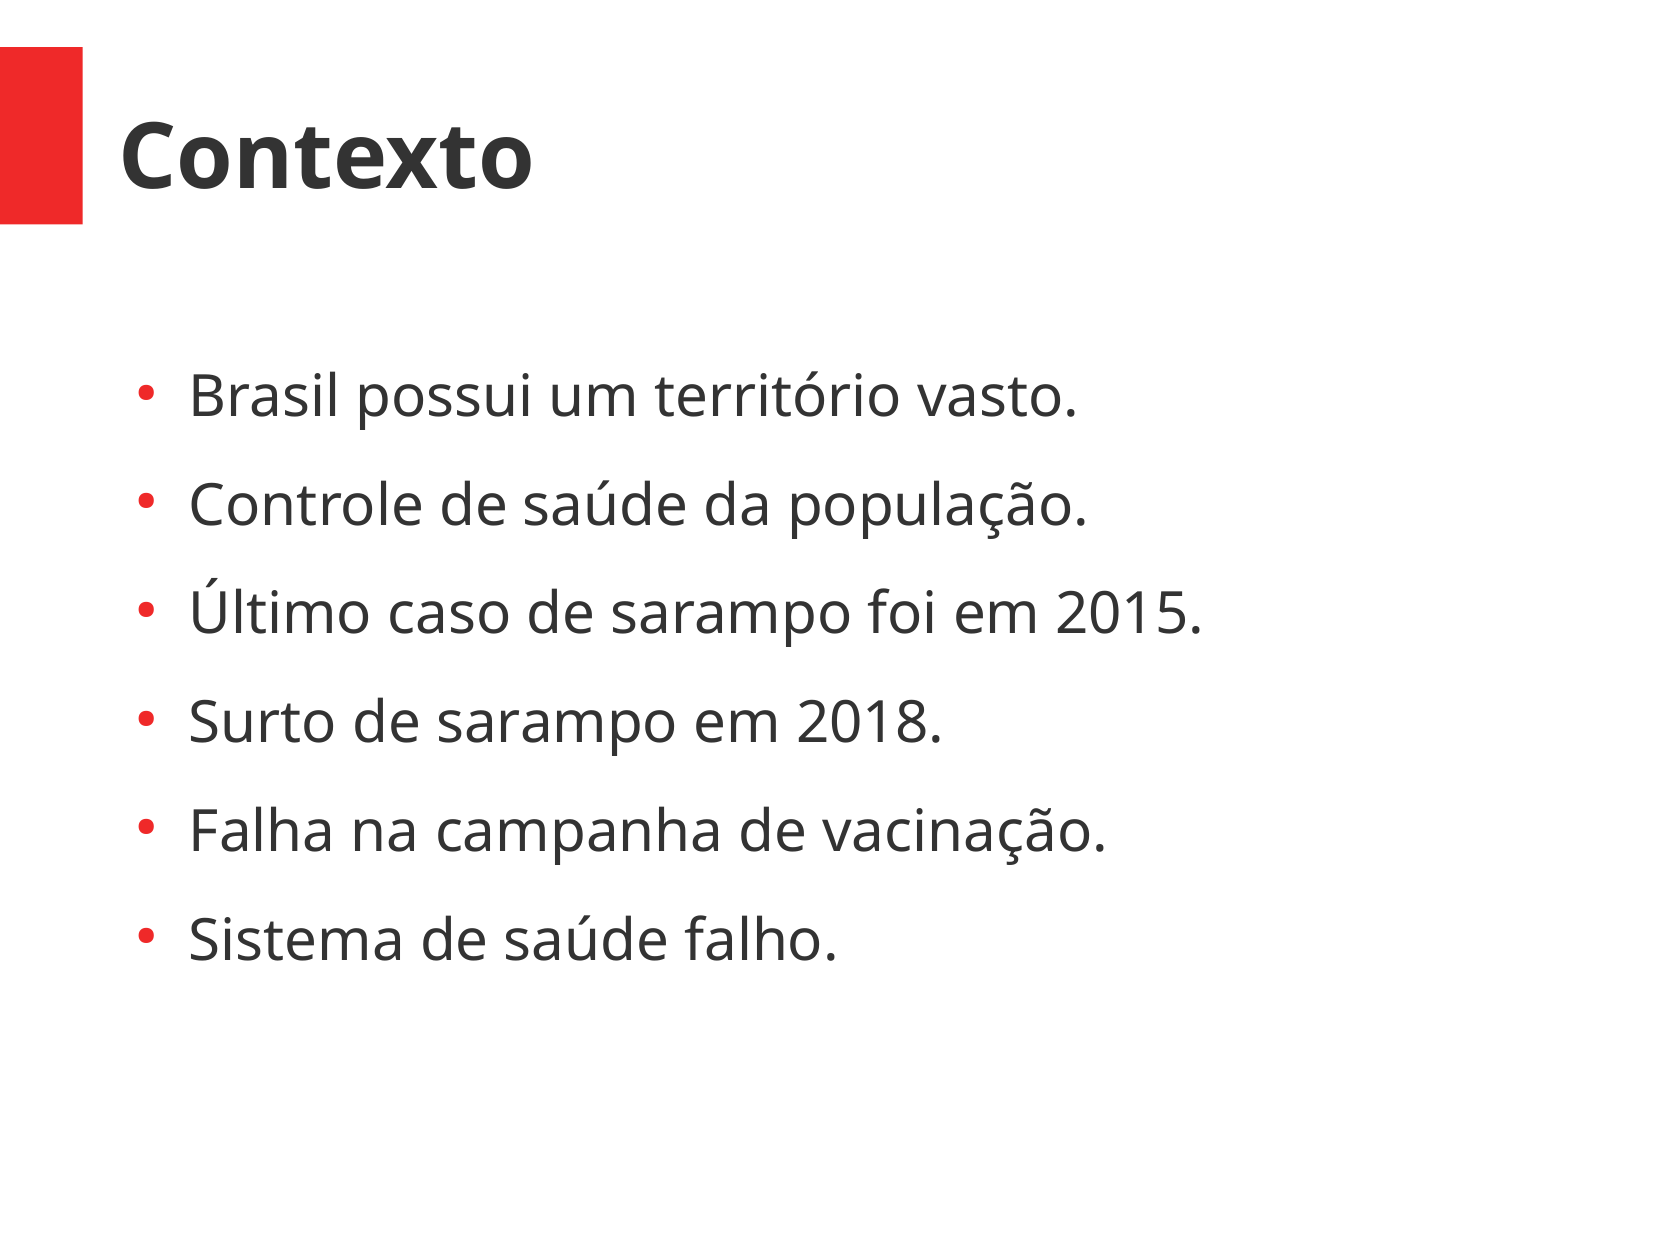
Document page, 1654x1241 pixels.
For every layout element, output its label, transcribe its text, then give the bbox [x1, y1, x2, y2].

title Contexto [118, 49, 1571, 257]
list Brasil possui um território vasto. Controle de saúde da população. Último caso de sarampo foi em 2015. Surto de sarampo em 2018. Falha na campanha de vacinação. Sistema de saúde falho. [118, 354, 1536, 1074]
